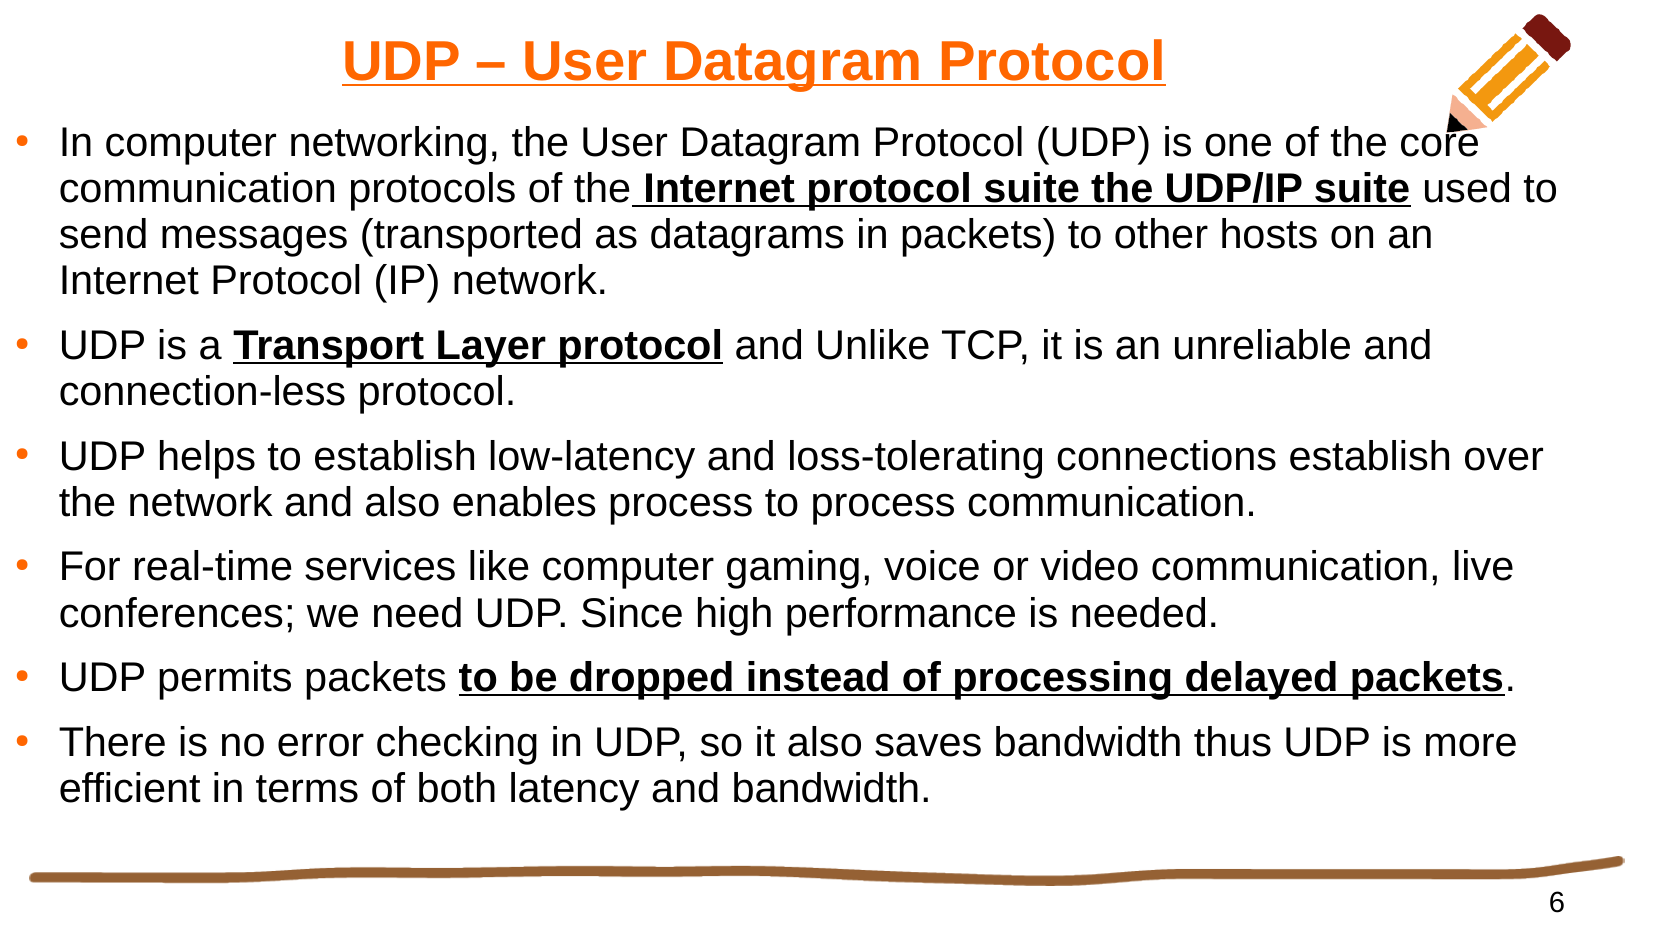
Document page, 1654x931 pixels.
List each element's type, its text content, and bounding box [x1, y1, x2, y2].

title UDP – User Datagram Protocol [75, 9, 1434, 113]
picture [29, 856, 1625, 886]
list In computer networking, the User Datagram Protocol (UDP) is one of the core communication protocols of the Internet protocol suite the UDP/IP suite used to send messages (transported as datagrams in packets) to other hosts on an Internet Protocol (IP) network. UDP is a Transport Layer protocol and Unlike TCP, it is an unreliable and connection-less protocol. UDP helps to establish low-latency and loss-tolerating connections establish over the network and also enables process to process communication. For real-time services like computer gaming, voice or video communication, live conferences; we need UDP. Since high performance is needed. UDP permits packets to be dropped instead of processing delayed packets. There is no error checking in UDP, so it also saves bandwidth thus UDP is more efficient in terms of both latency and bandwidth. [0, 118, 1576, 826]
picture [1446, 14, 1571, 118]
